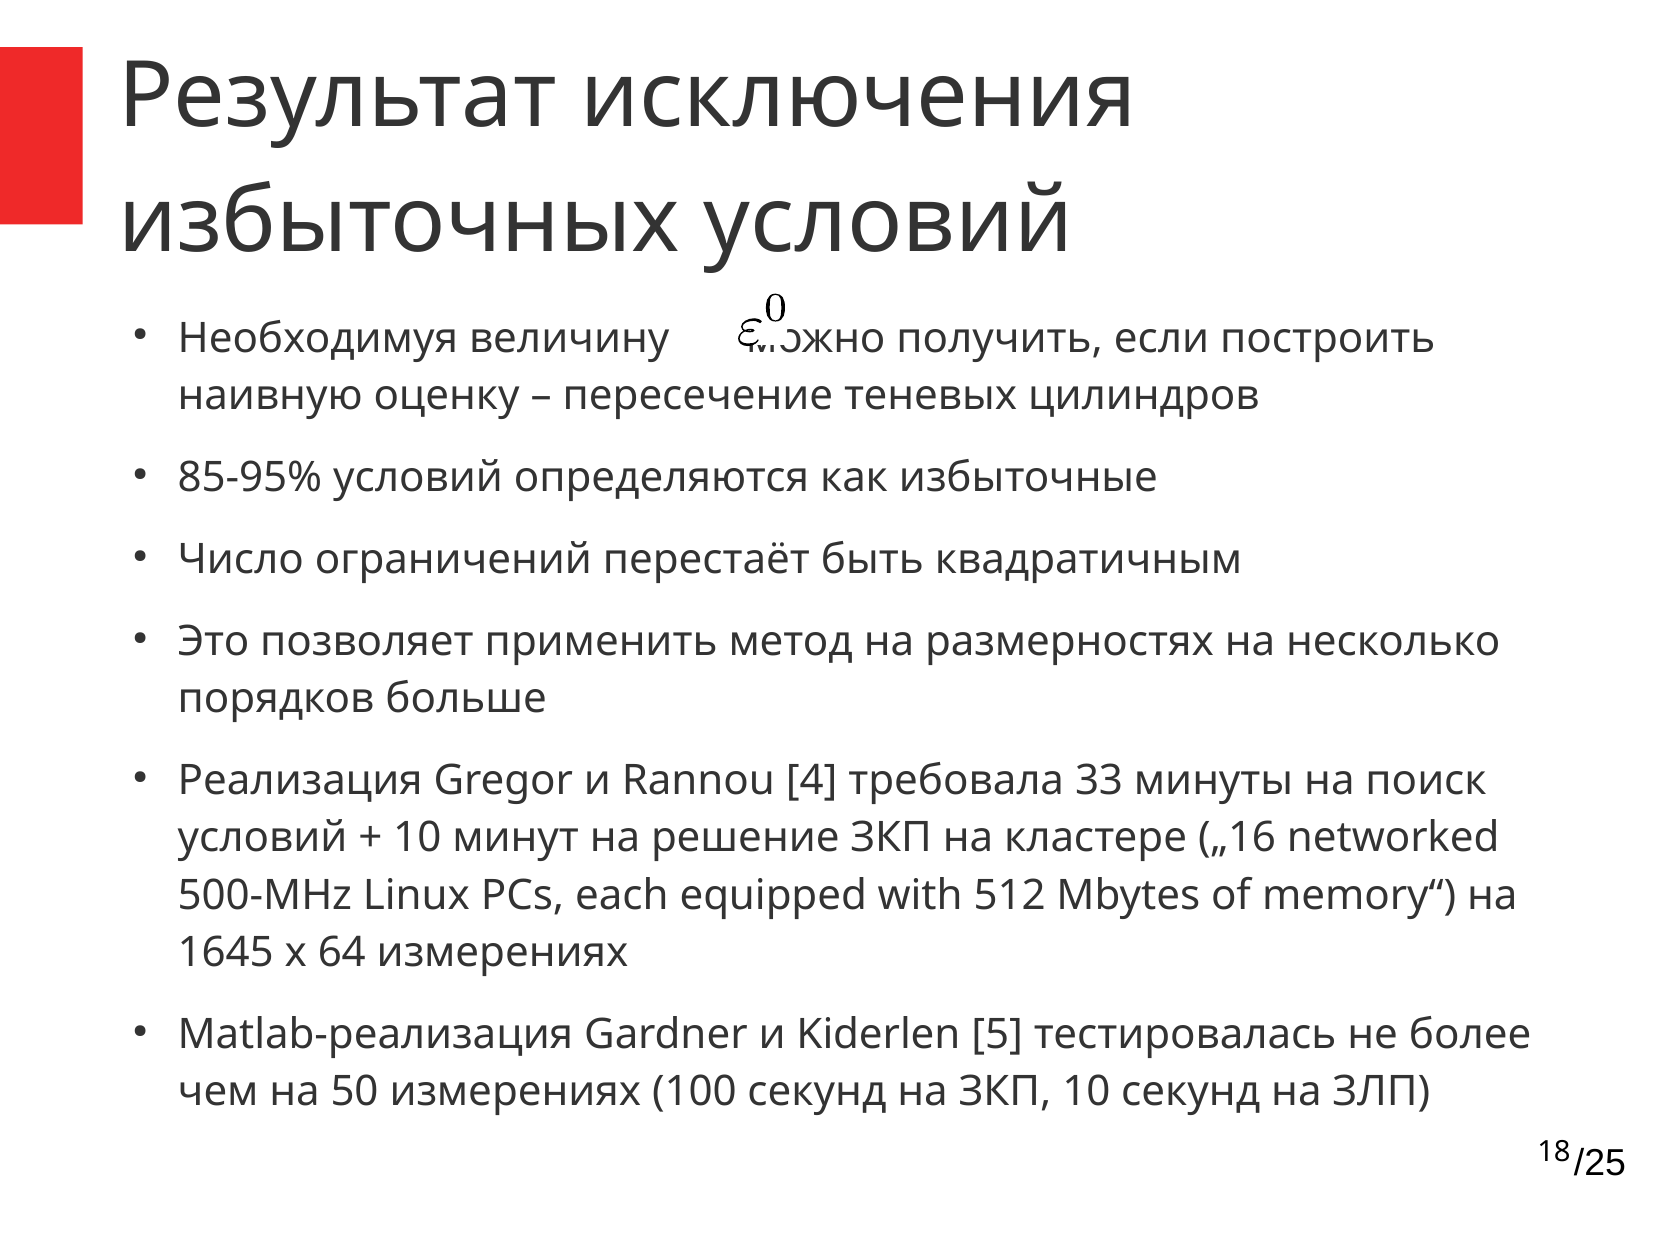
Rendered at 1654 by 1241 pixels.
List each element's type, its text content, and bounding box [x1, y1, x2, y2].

list Необходимуя величину можно получить, если построить наивную оценку – пересечение теневых цилиндров 85-95% условий определяются как избыточные Число ограничений перестаёт быть квадратичным Это позволяет применить метод на размерностях на несколько порядков больше Реализация Gregor и Rannou [4] требовала 33 минуты на поиск условий + 10 минут на решение ЗКП на кластере („16 networked 500-MHz Linux PCs, each equipped with 512 Mbytes of memory“) на 1645 x 64 измерениях Matlab-реализация Gardner и Kiderlen [5] тестировалась не более чем на 50 измерениях (100 секунд на ЗКП, 10 секунд на ЗЛП) [118, 307, 1536, 1146]
text_box [736, 293, 788, 347]
title Результат исключения избыточных условий [118, 45, 1571, 261]
text_box /25 [1559, 1134, 1654, 1205]
